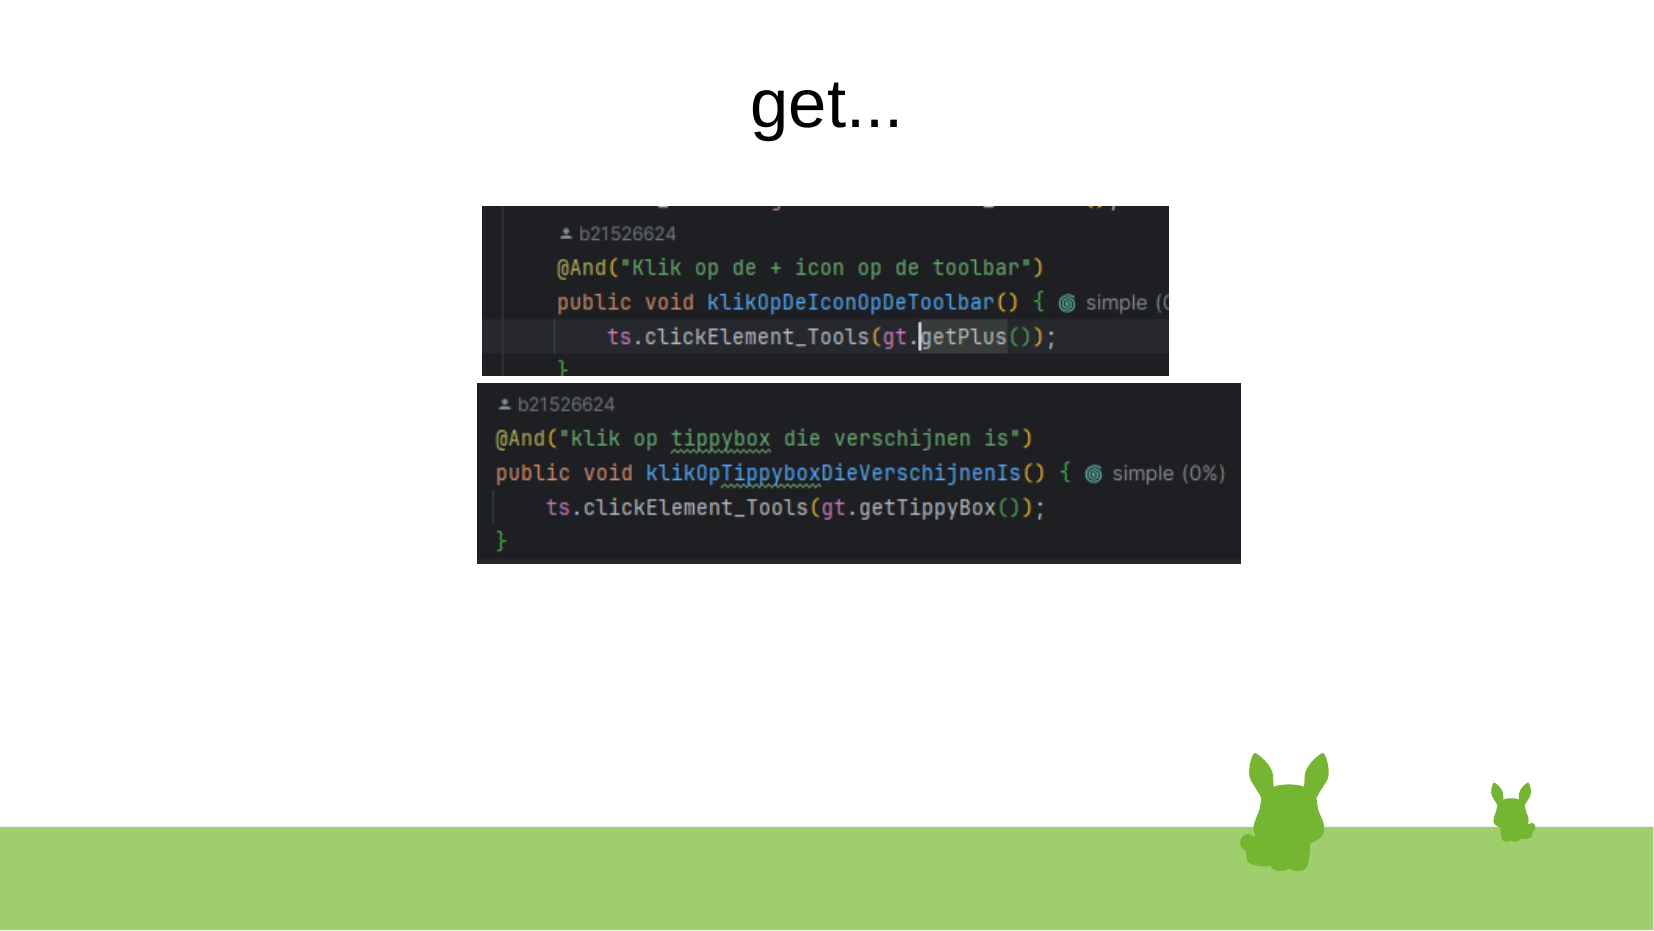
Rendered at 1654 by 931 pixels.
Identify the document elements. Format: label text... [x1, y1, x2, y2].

picture [482, 206, 1169, 376]
picture [477, 383, 1241, 564]
title get... [88, 29, 1565, 178]
